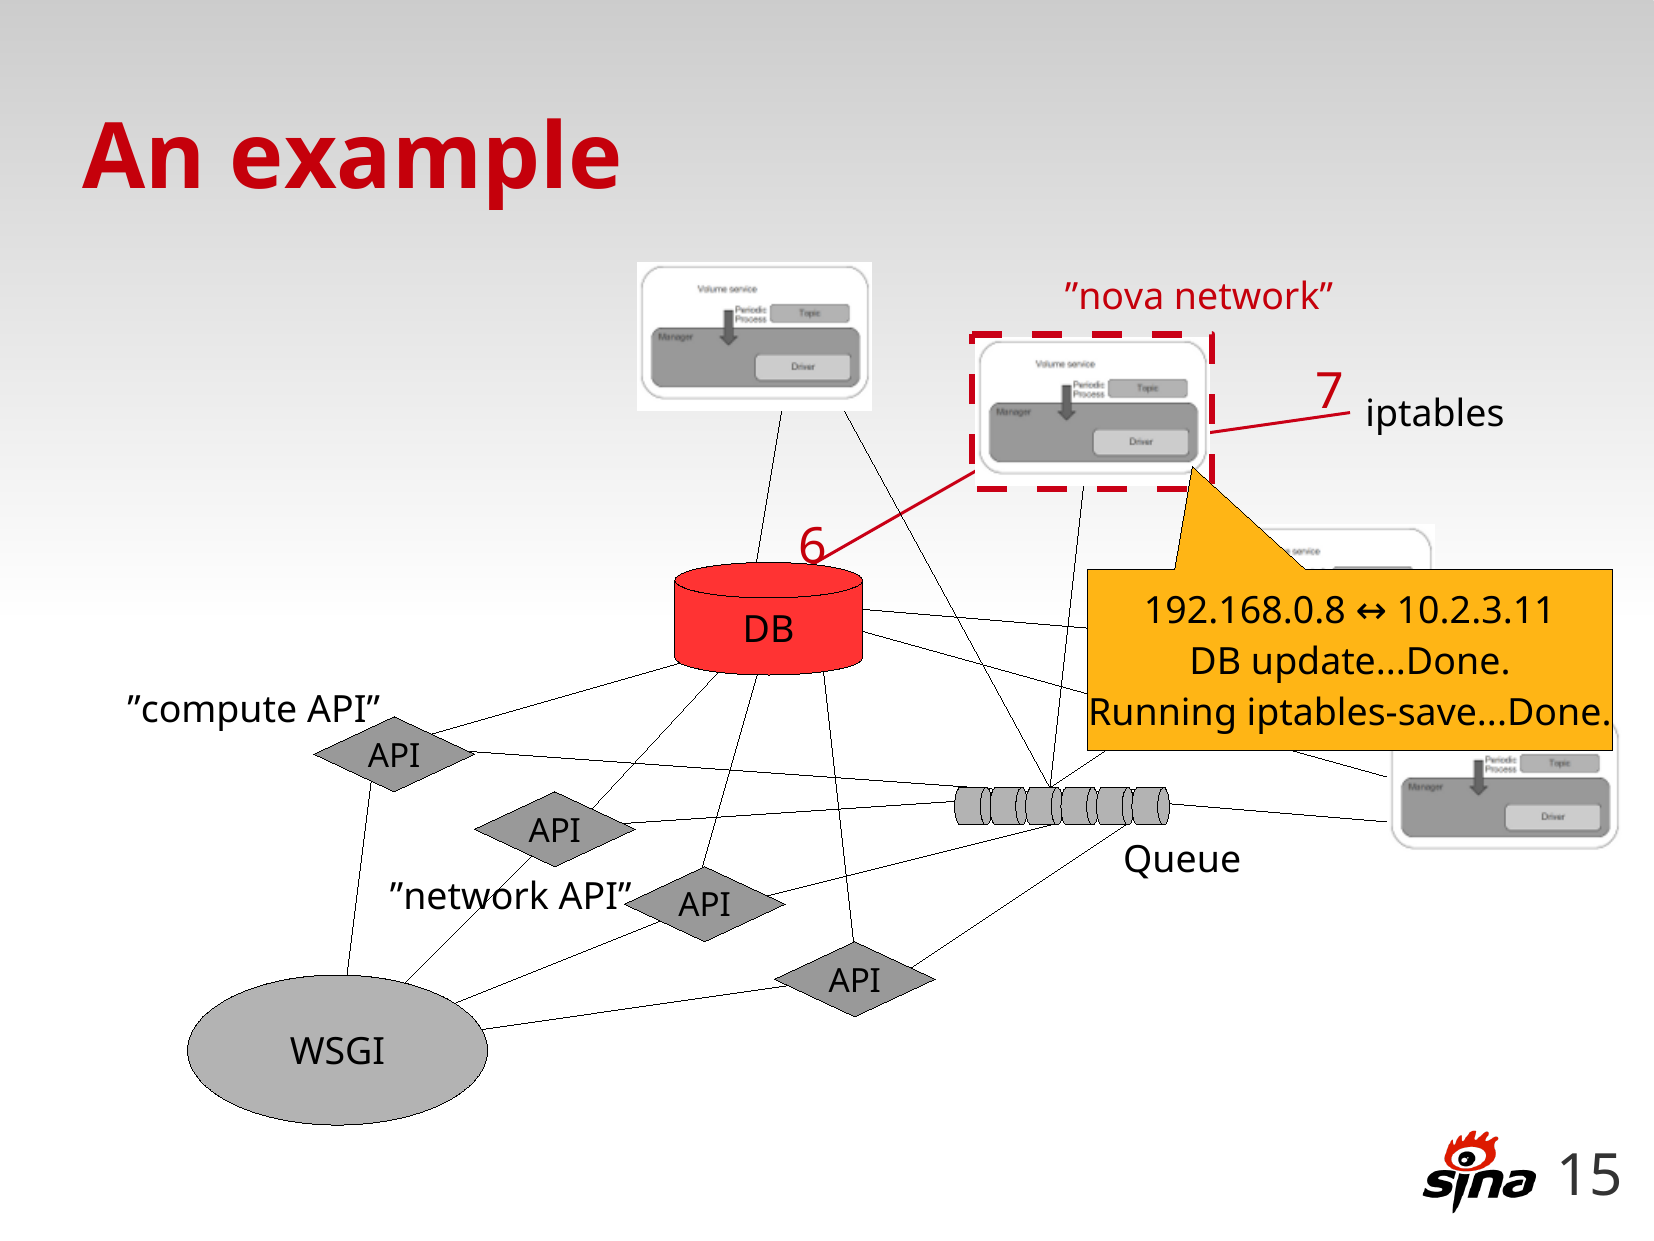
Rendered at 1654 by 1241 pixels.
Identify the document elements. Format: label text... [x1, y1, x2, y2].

text_box ”nova network” [1050, 262, 1426, 320]
text_box ”compute API” [112, 675, 413, 732]
text_box API [474, 791, 636, 862]
text_box iptables [1332, 379, 1538, 437]
text_box WSGI [187, 975, 488, 1126]
picture [1257, 524, 1435, 569]
picture [1387, 712, 1622, 861]
text_box API [774, 941, 936, 1017]
picture [975, 337, 1210, 486]
text_box DB [674, 562, 863, 676]
text_box Queue [1107, 825, 1258, 883]
text_box API [313, 725, 475, 792]
text_box 7 [1300, 347, 1372, 419]
text_box 192.168.0.8 ↔ 10.2.3.11 DB update...Done. Running iptables-save...Done. [1087, 466, 1613, 751]
title An example [82, 49, 1571, 257]
picture [637, 262, 872, 411]
text_box [954, 787, 1170, 825]
text_box API [658, 866, 786, 942]
picture [1394, 1087, 1564, 1241]
text_box ”network API” [375, 862, 676, 920]
text_box 6 [783, 503, 855, 575]
